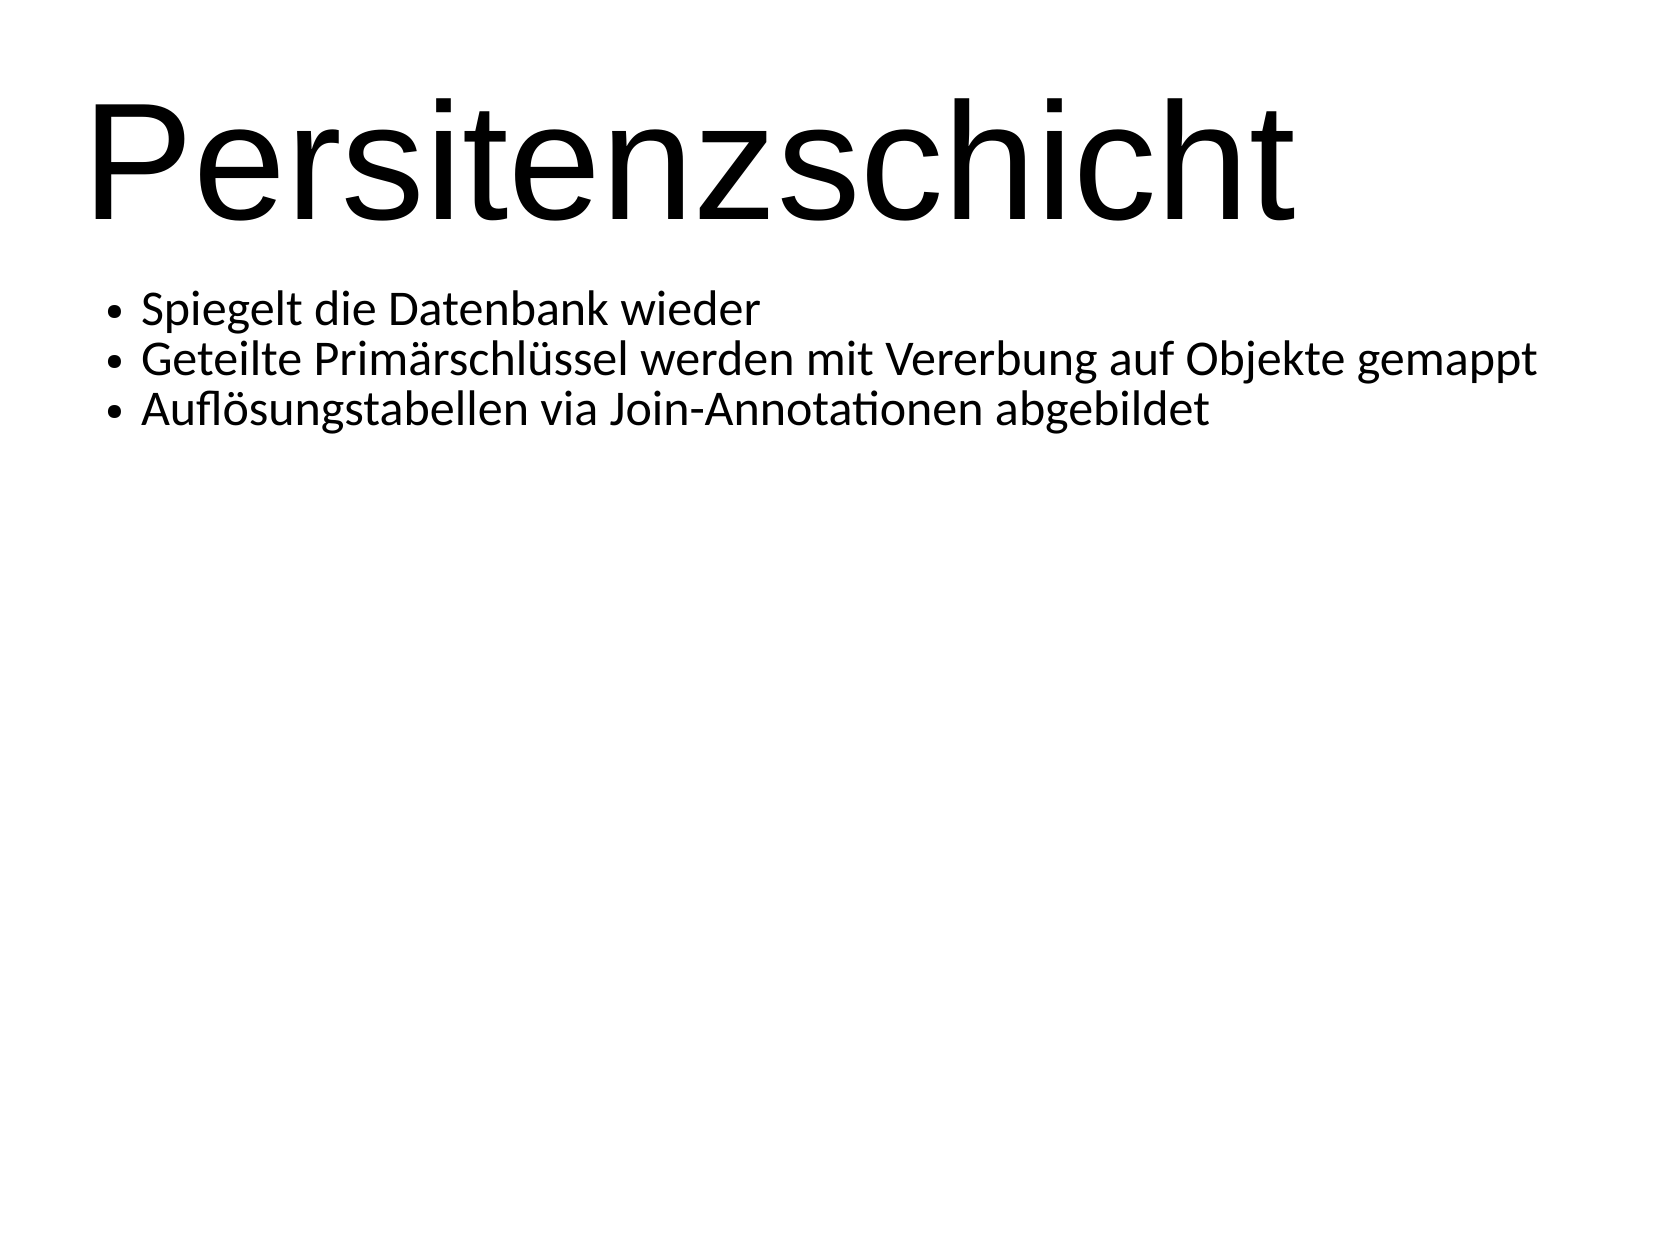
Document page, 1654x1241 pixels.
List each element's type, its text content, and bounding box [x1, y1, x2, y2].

text_box Spiegelt die Datenbank wieder Geteilte Primärschlüssel werden mit Vererbung auf Objekte gemappt Auflösungstabellen via Join-Annotationen abgebildet [90, 280, 1607, 1205]
text_box Persitenzschicht [82, 49, 1571, 257]
